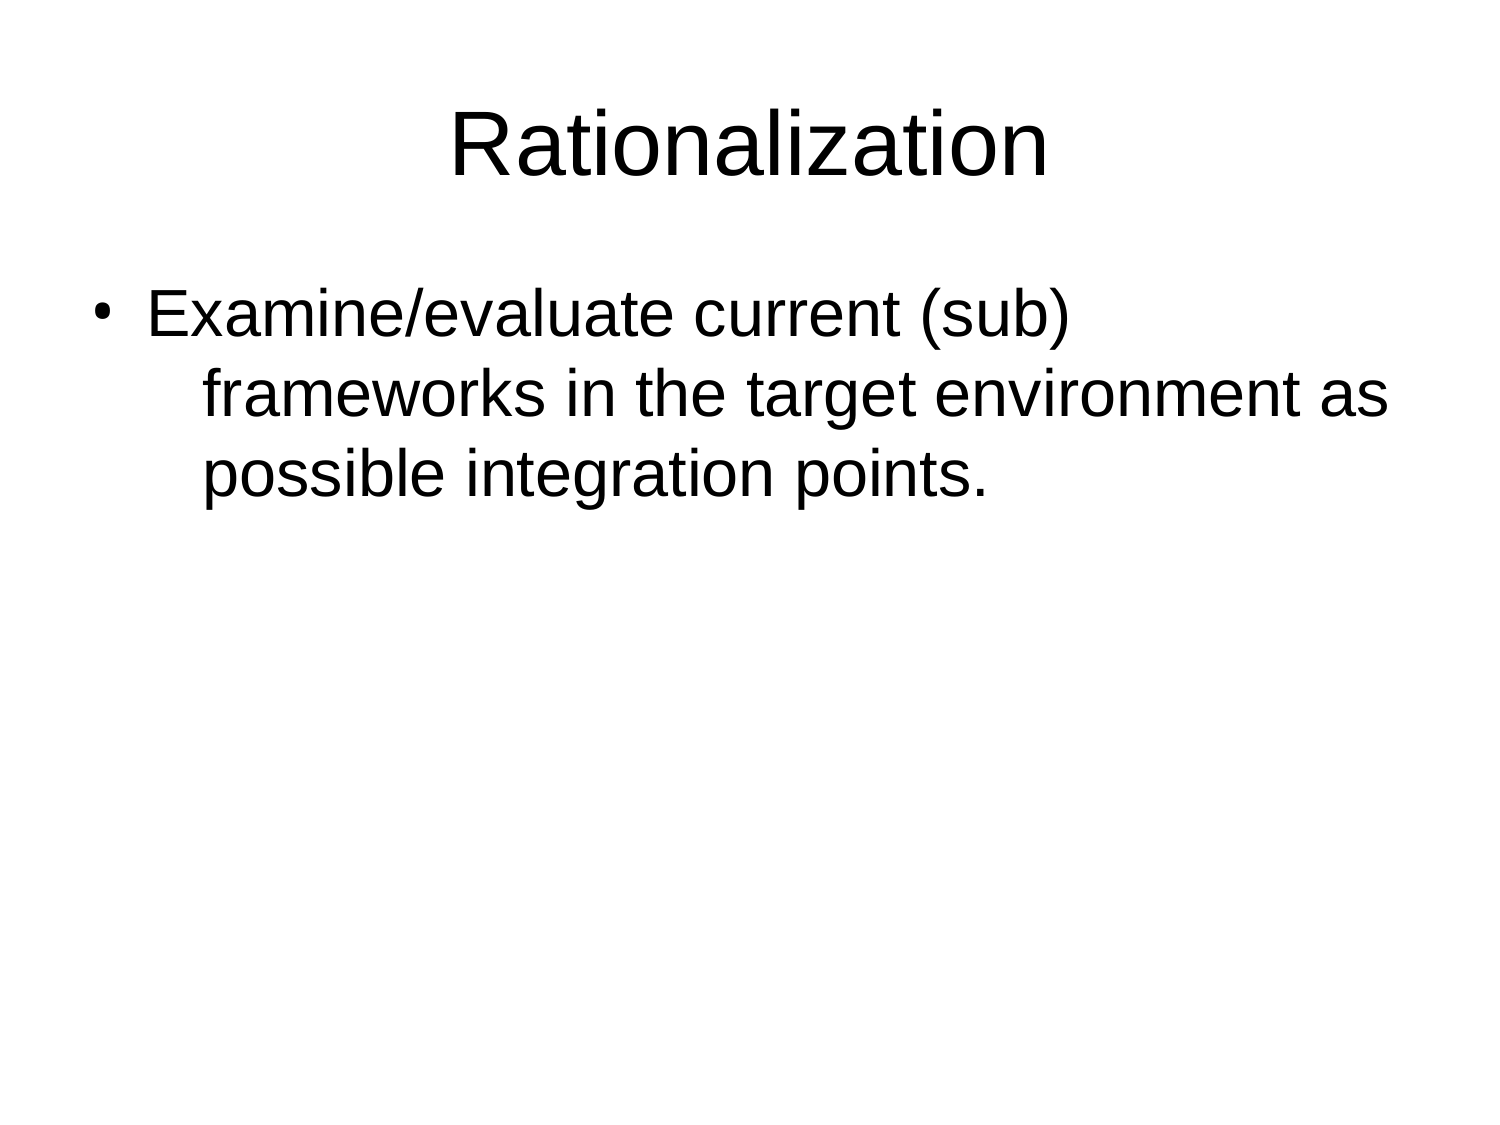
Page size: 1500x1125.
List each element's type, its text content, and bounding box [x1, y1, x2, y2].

list Examine/evaluate current (sub) frameworks in the target environment as possible integration points. [75, 262, 1426, 1005]
title Rationalization [75, 45, 1426, 233]
